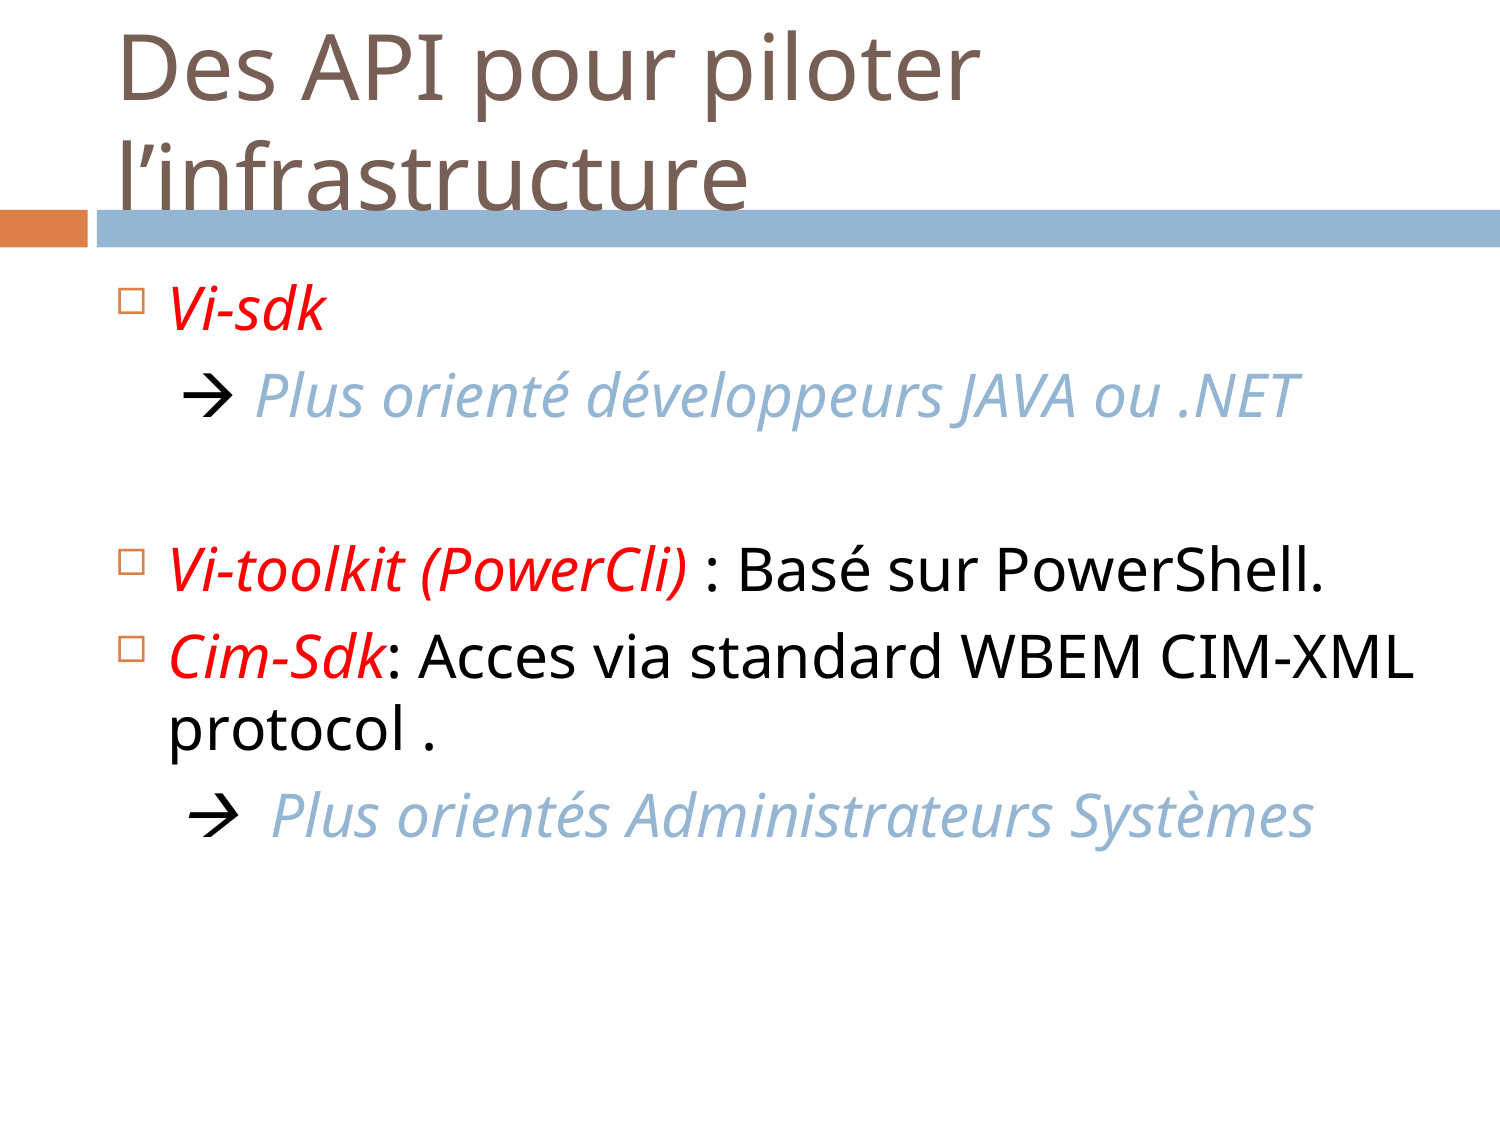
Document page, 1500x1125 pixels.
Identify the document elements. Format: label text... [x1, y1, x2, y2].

title Des API pour piloter l’infrastructure [100, 37, 1438, 201]
list Vi-sdk  Plus orienté développeurs JAVA ou .NET Vi-toolkit (PowerCli) : Basé sur PowerShell. Cim-Sdk: Acces via standard WBEM CIM-XML protocol .  Plus orientés Administrateurs Systèmes [100, 262, 1438, 1125]
